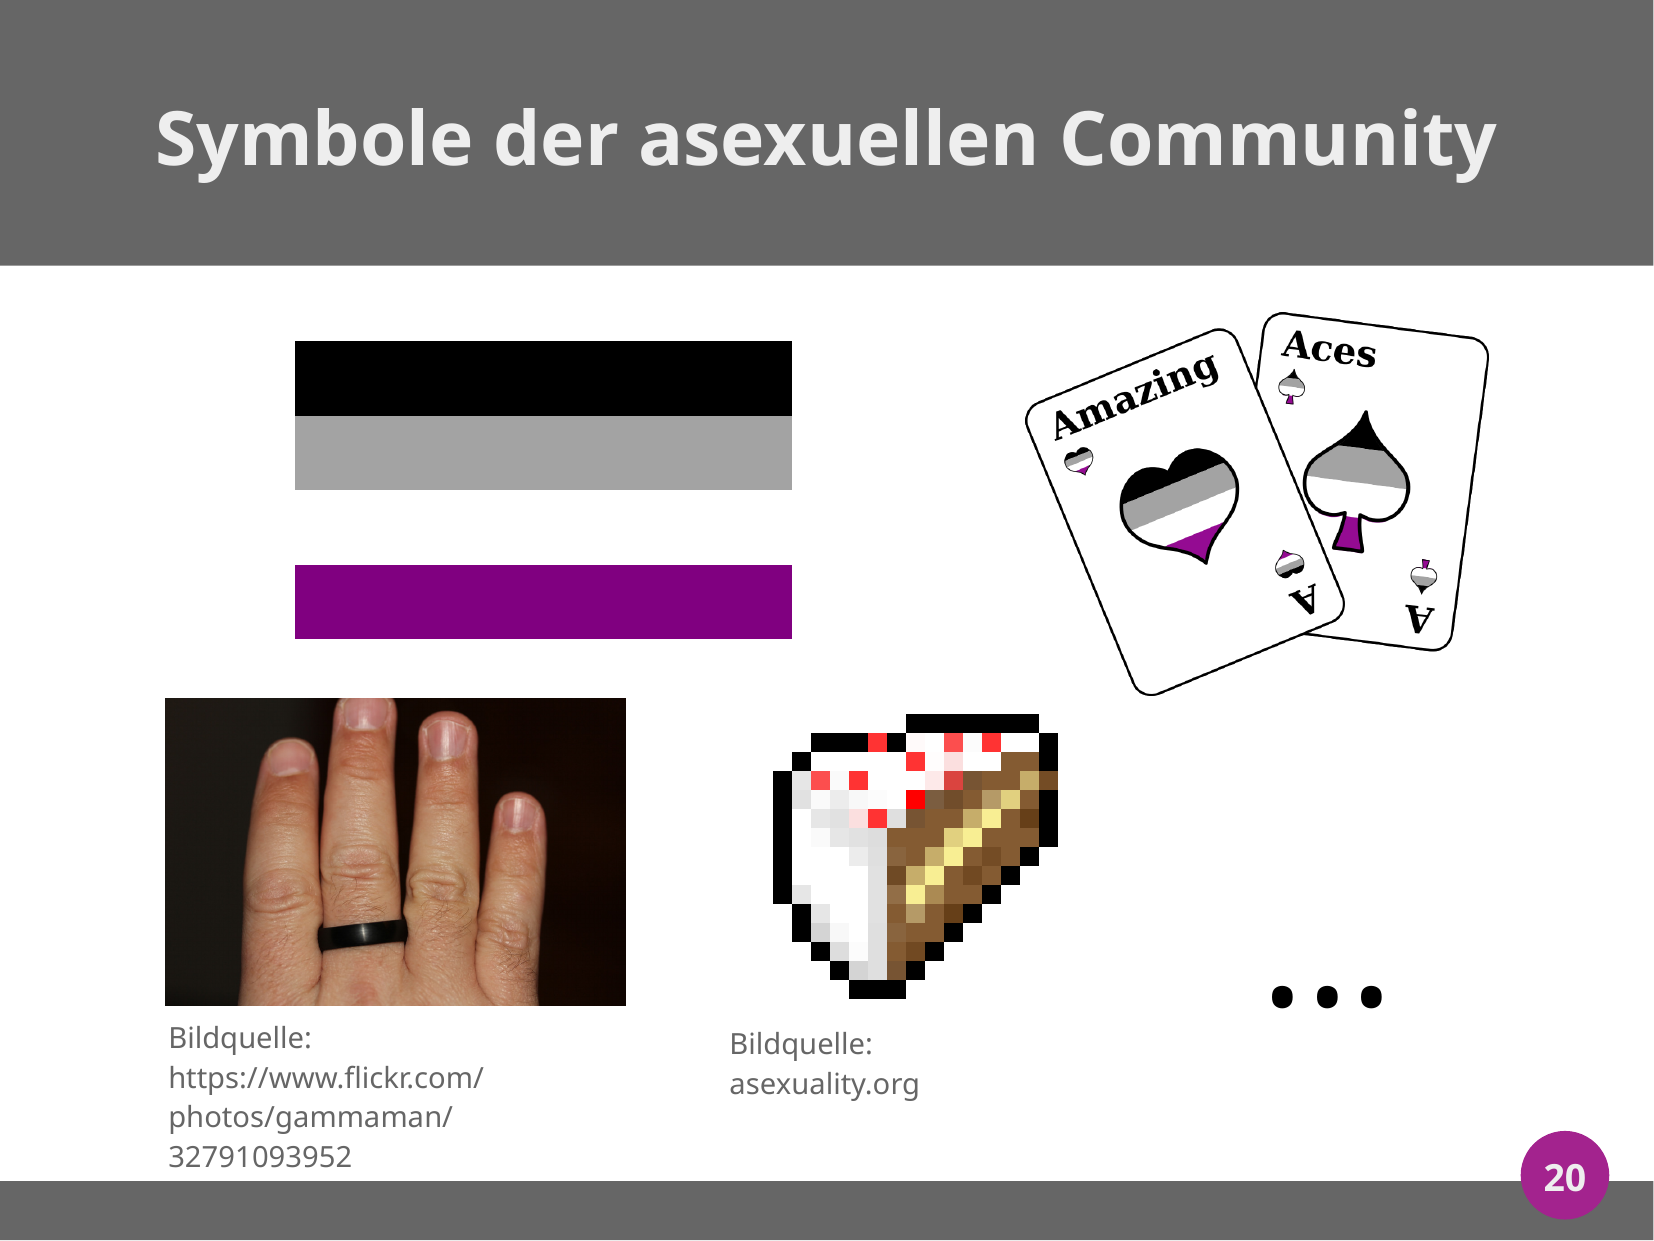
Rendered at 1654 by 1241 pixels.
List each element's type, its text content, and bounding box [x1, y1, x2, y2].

title Symbole der asexuellen Community [59, 11, 1595, 260]
text_box Bildquelle: https://www.flickr.com/ photos/gammaman/32791093952 [153, 1009, 638, 1118]
text_box Bildquelle: asexuality.org [714, 1015, 1069, 1087]
picture [295, 341, 792, 640]
picture [1025, 312, 1489, 697]
text_box ... [1246, 820, 1436, 1023]
picture [773, 714, 1058, 999]
picture [165, 698, 626, 1006]
